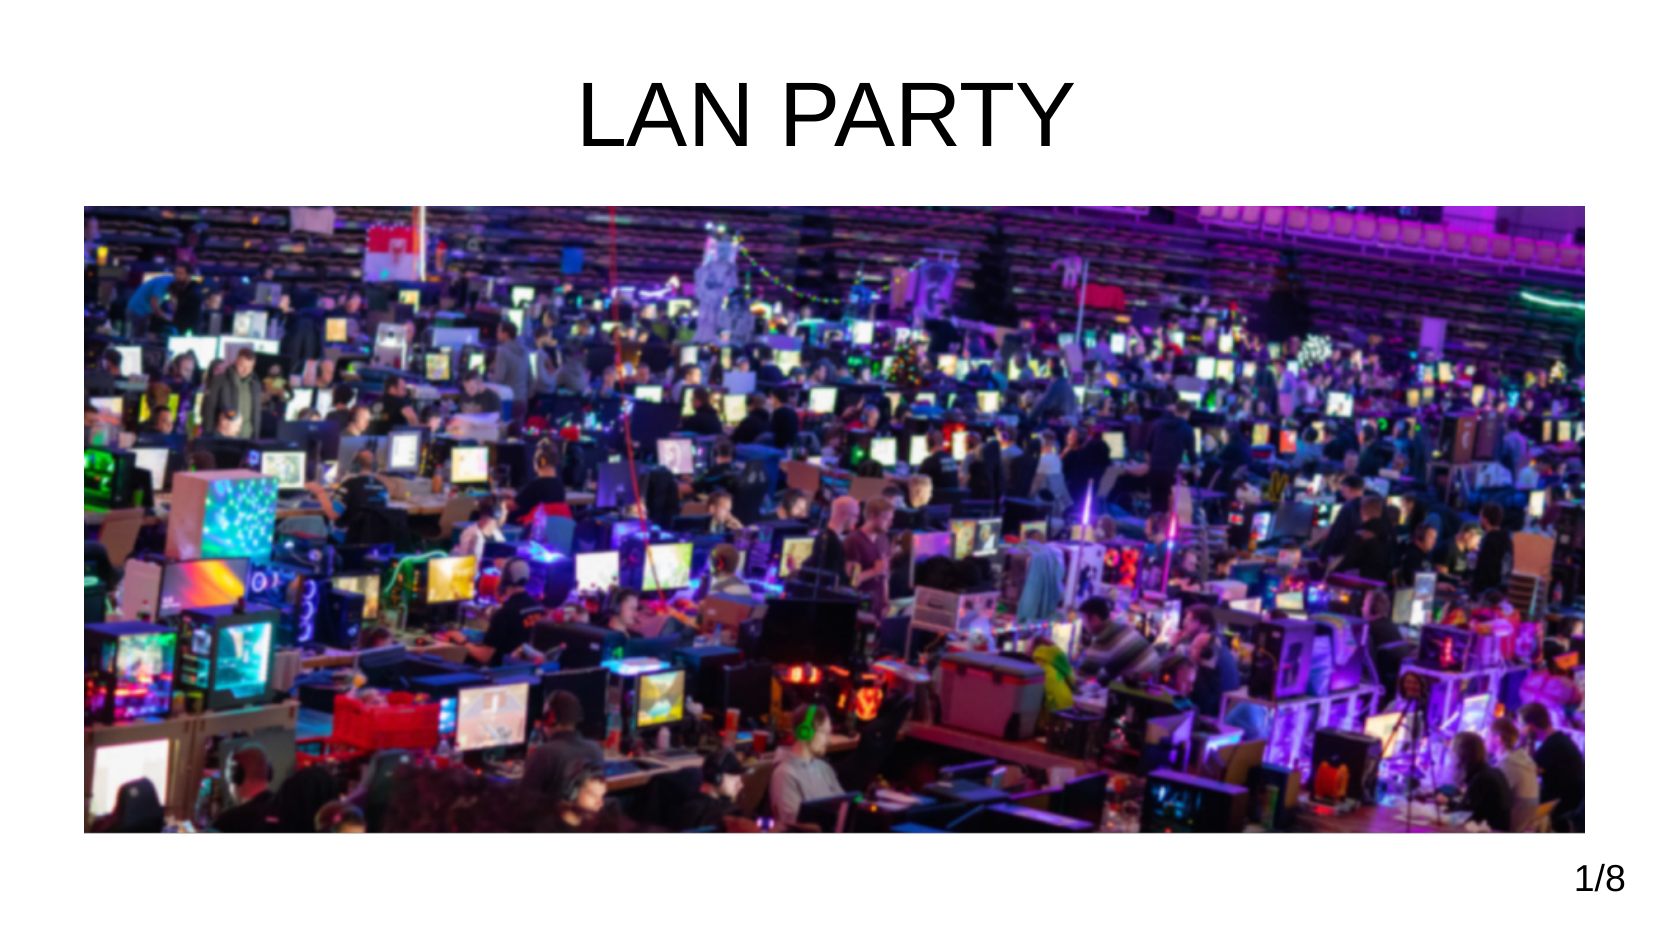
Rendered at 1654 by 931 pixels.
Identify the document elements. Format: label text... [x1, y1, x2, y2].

title LAN PARTY [82, 37, 1571, 193]
text_box <numéro>/<nombre> [1559, 850, 1654, 921]
picture [84, 206, 1585, 931]
